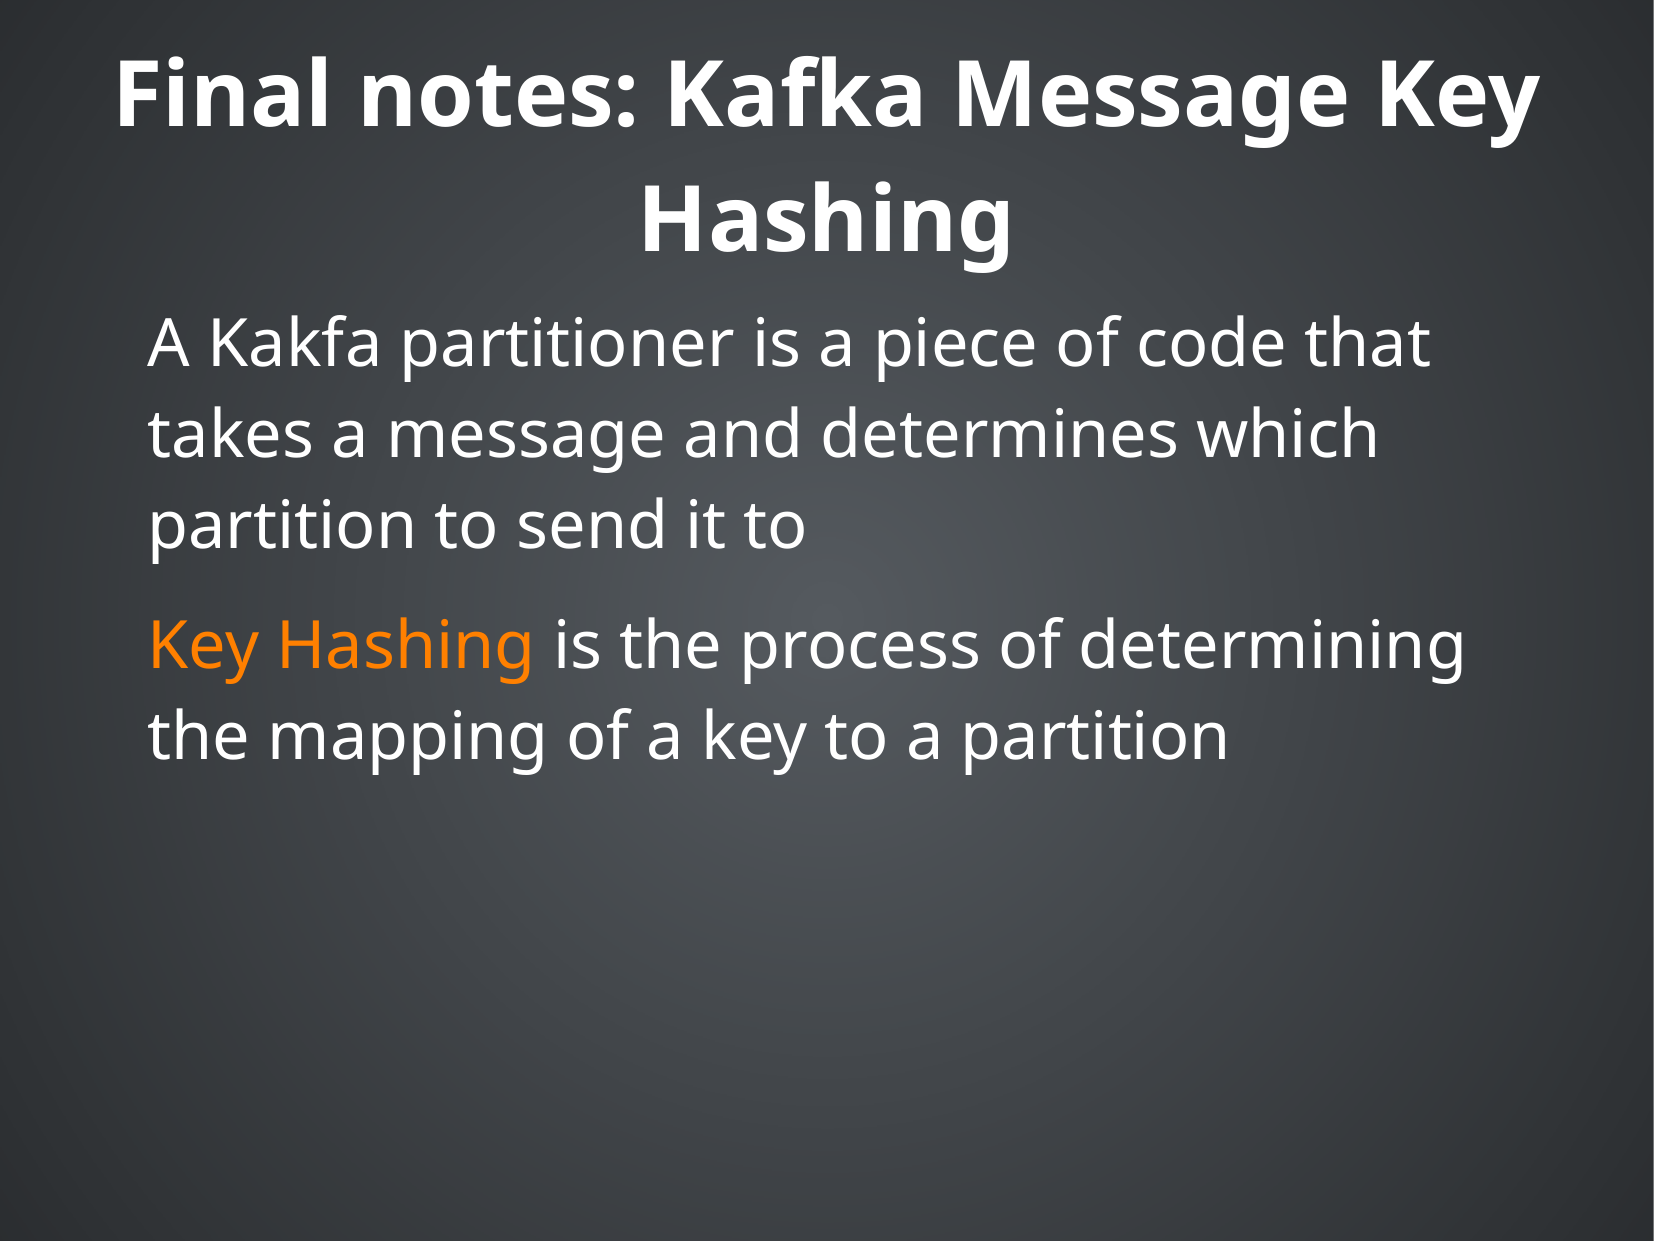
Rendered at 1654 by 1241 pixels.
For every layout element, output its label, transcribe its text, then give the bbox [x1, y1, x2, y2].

picture [0, 0, 1654, 1241]
title Final notes: Kafka Message Key Hashing [82, 45, 1571, 261]
list A Kakfa partitioner is a piece of code that takes a message and determines which partition to send it to Key Hashing is the process of determining the mapping of a key to a partition [76, 295, 1565, 1114]
